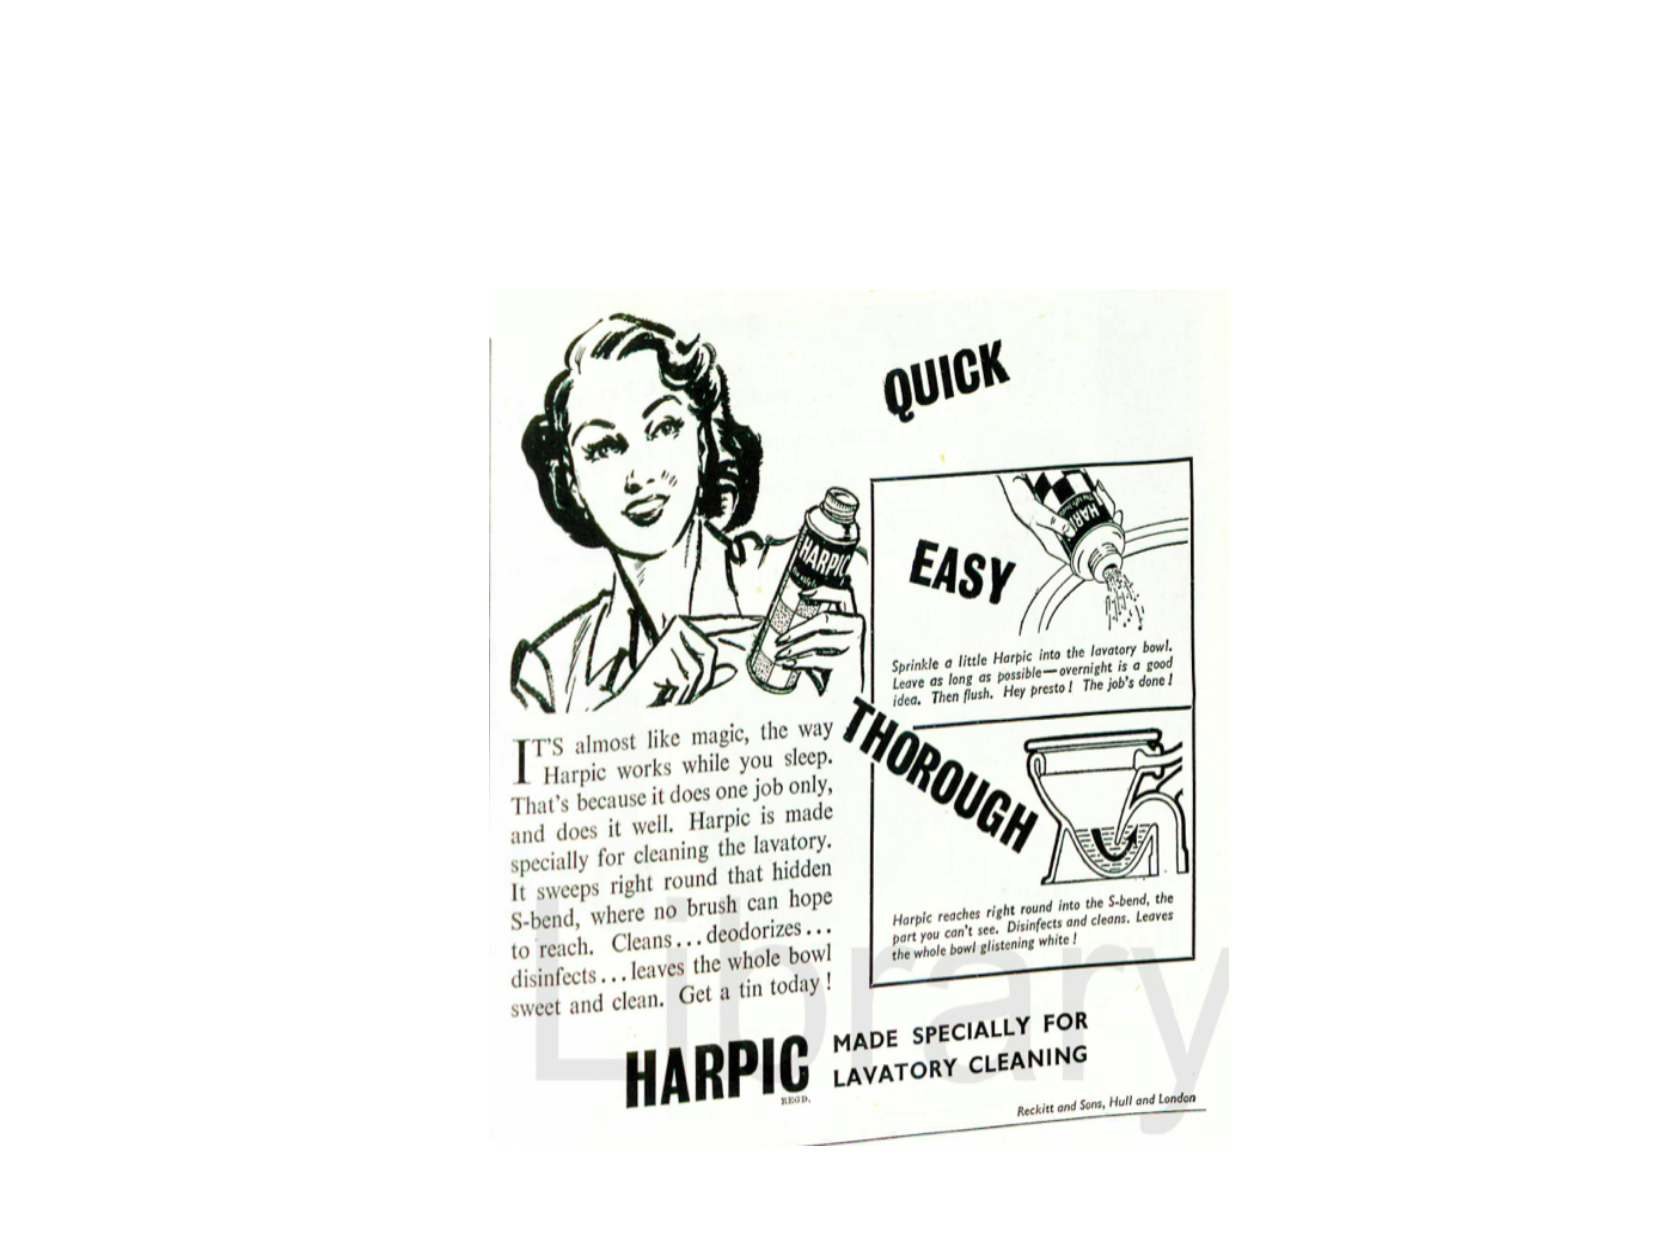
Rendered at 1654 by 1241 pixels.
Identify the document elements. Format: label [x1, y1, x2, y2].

picture [489, 290, 1229, 1146]
